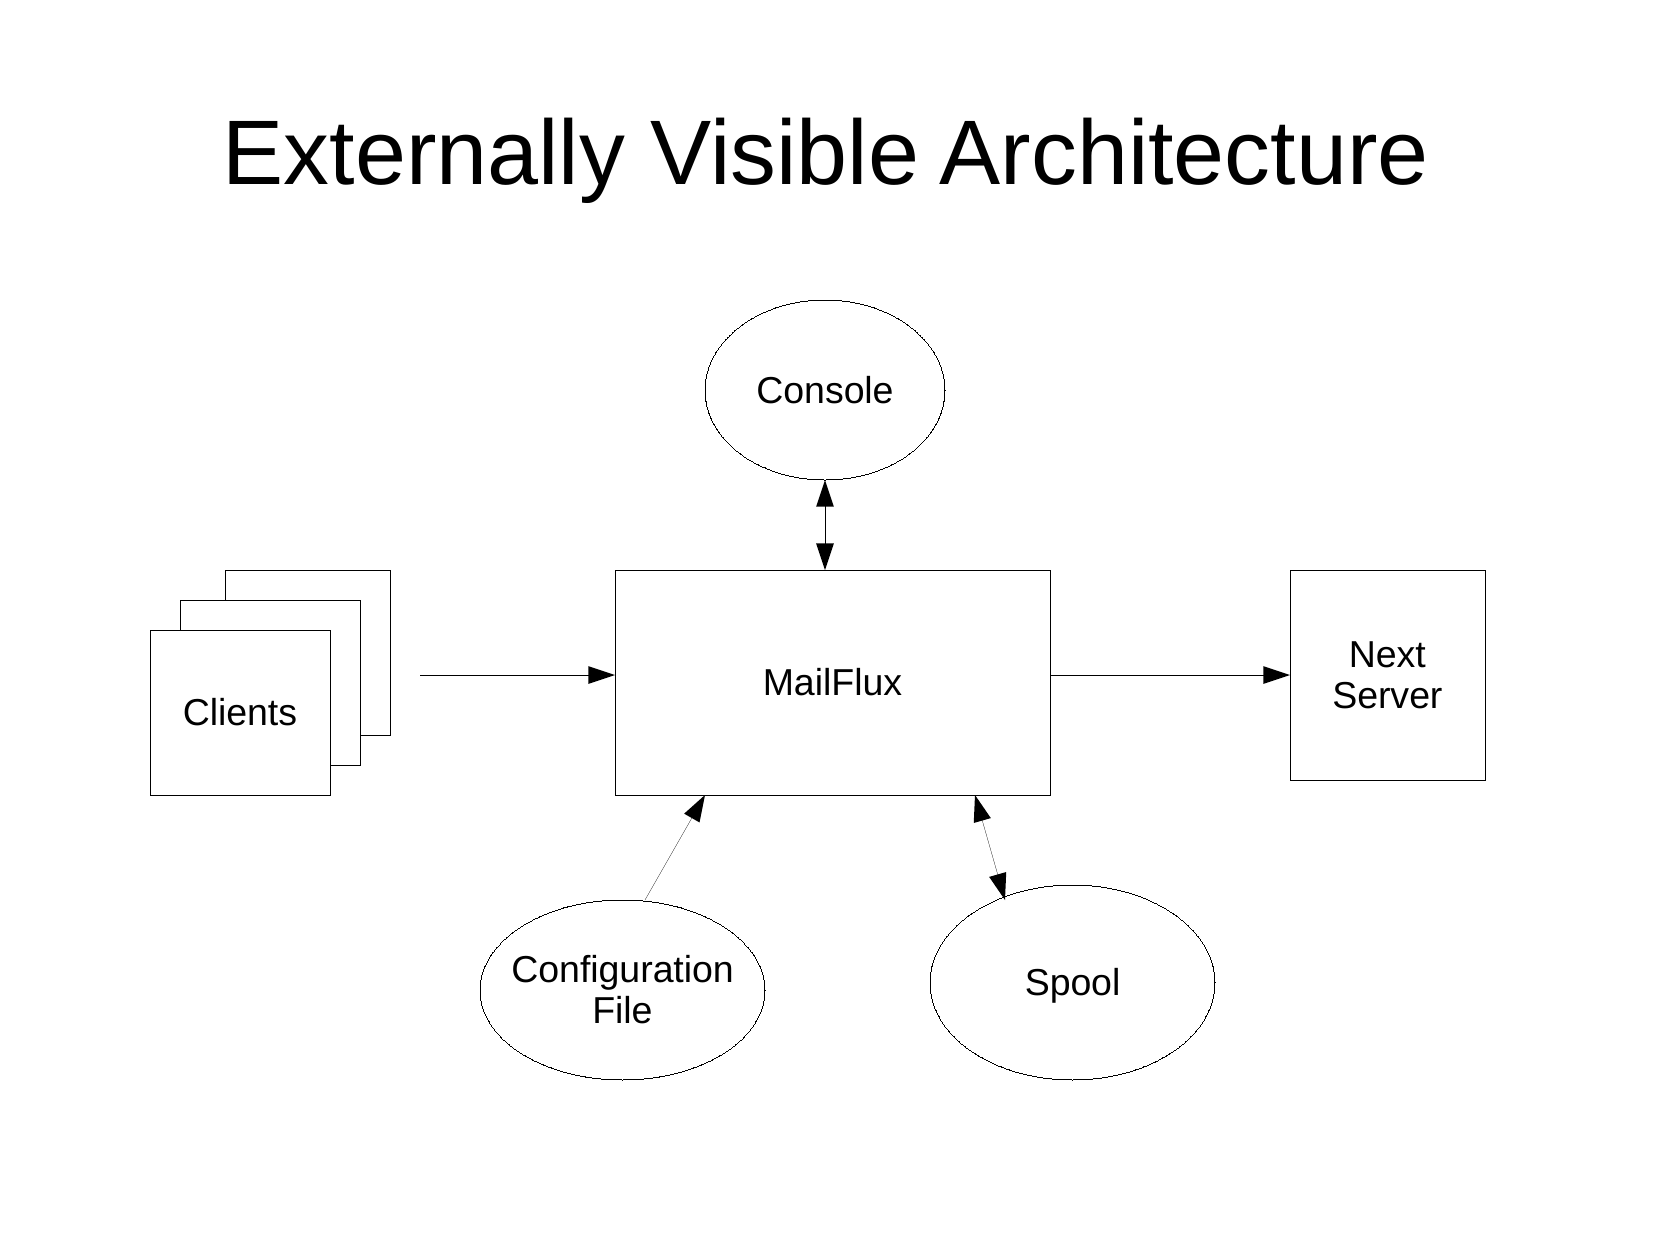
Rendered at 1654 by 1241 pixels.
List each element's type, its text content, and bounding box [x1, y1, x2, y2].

text_box Clients [150, 630, 331, 796]
title Externally Visible Architecture [82, 49, 1571, 257]
text_box Console [705, 300, 946, 480]
text_box MailFlux [615, 570, 1051, 796]
text_box [180, 570, 391, 766]
text_box Spool [930, 885, 1216, 1081]
text_box Next Server [1290, 570, 1486, 781]
text_box Configuration File [480, 900, 766, 1081]
